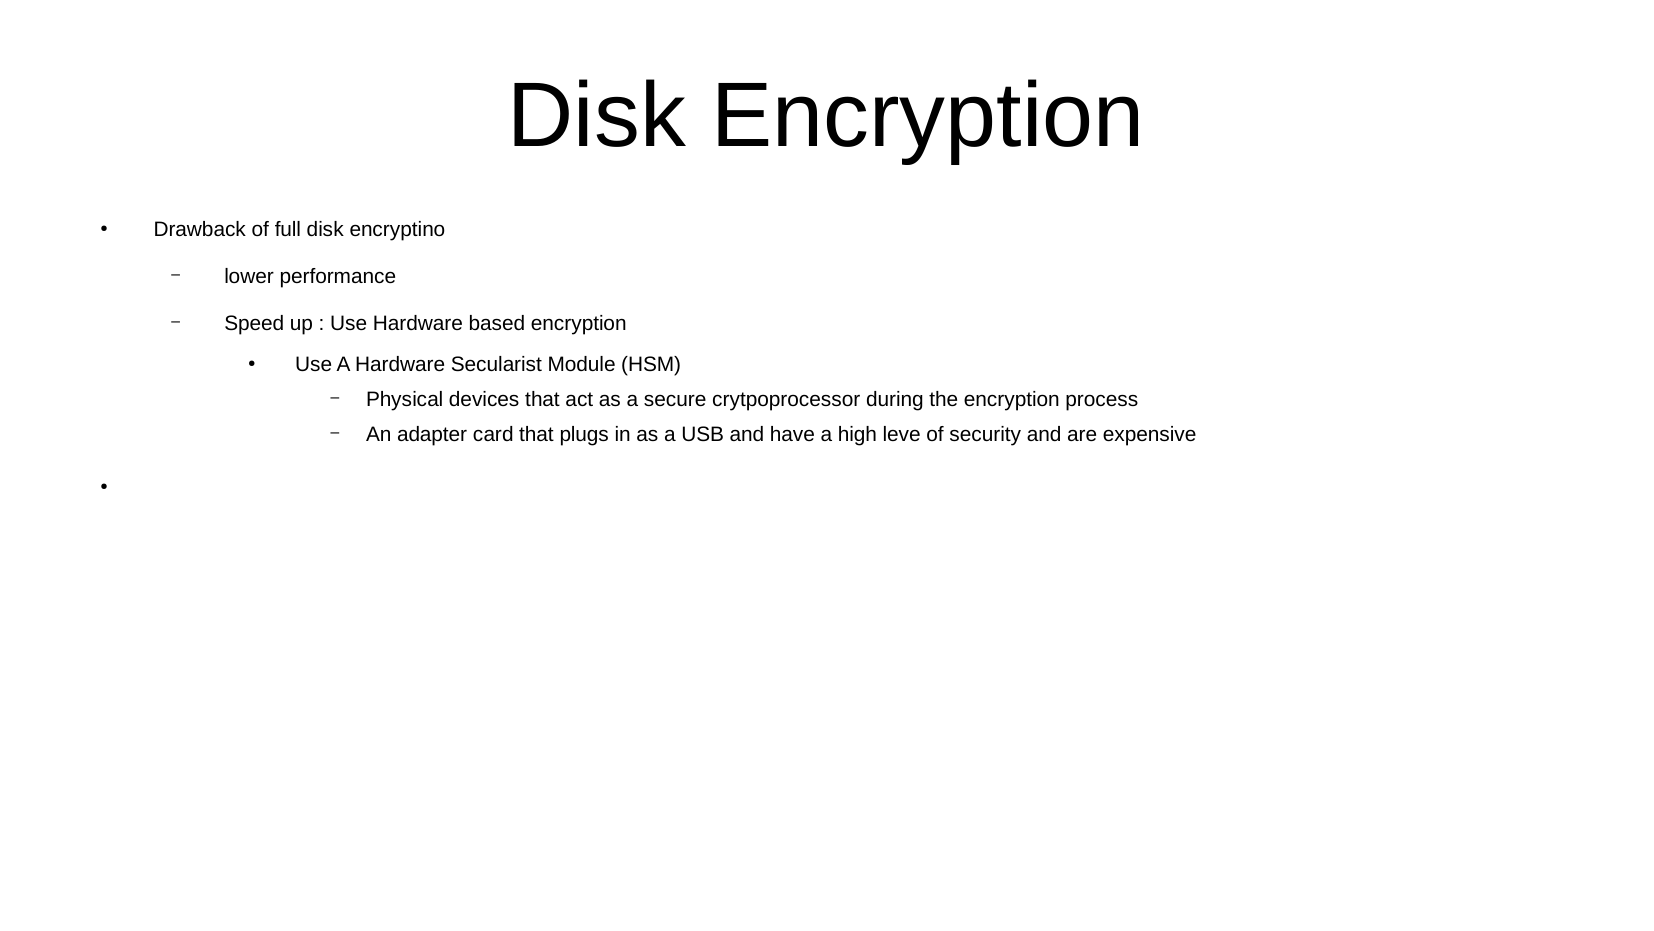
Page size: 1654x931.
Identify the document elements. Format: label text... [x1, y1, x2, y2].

title Disk Encryption [82, 37, 1571, 193]
list Drawback of full disk encryptino lower performance Speed up : Use Hardware based encryption Use A Hardware Secularist Module (HSM) Physical devices that act as a secure crytpoprocessor during the encryption process An adapter card that plugs in as a USB and have a high leve of security and are expensive [82, 217, 1606, 916]
